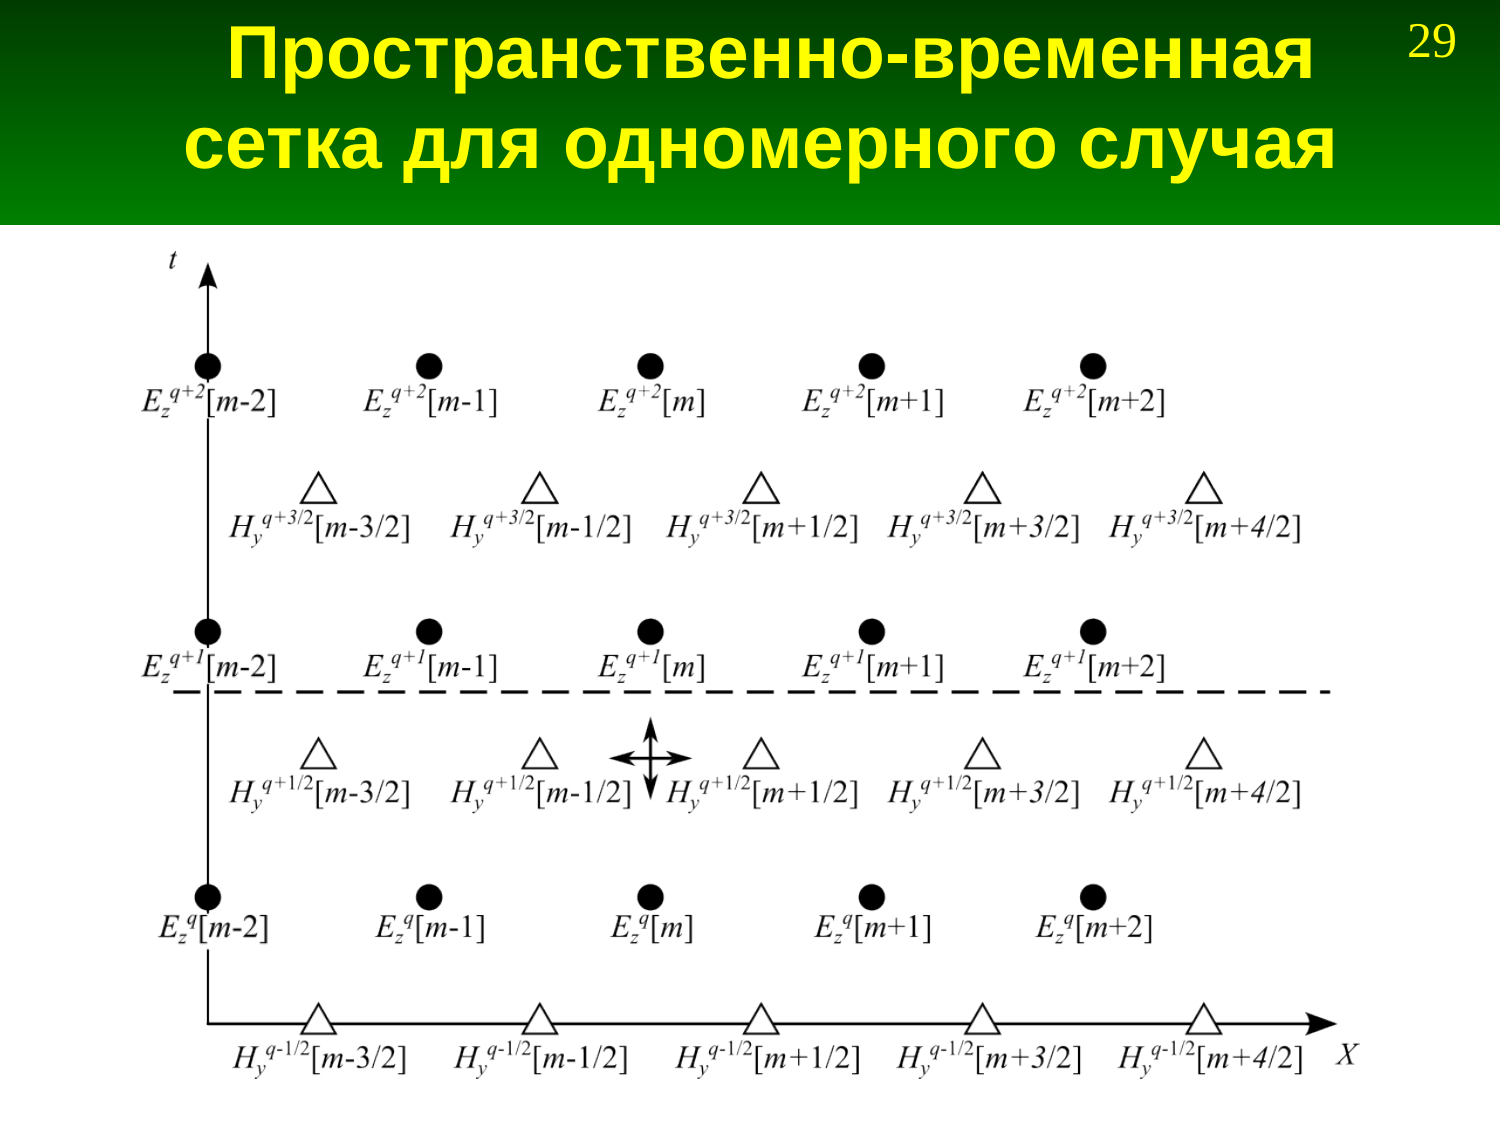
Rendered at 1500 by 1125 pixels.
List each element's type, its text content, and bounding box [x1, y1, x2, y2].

title Пространственно-временная сетка для одномерного случая [123, 0, 1399, 192]
picture [140, 251, 1360, 1079]
